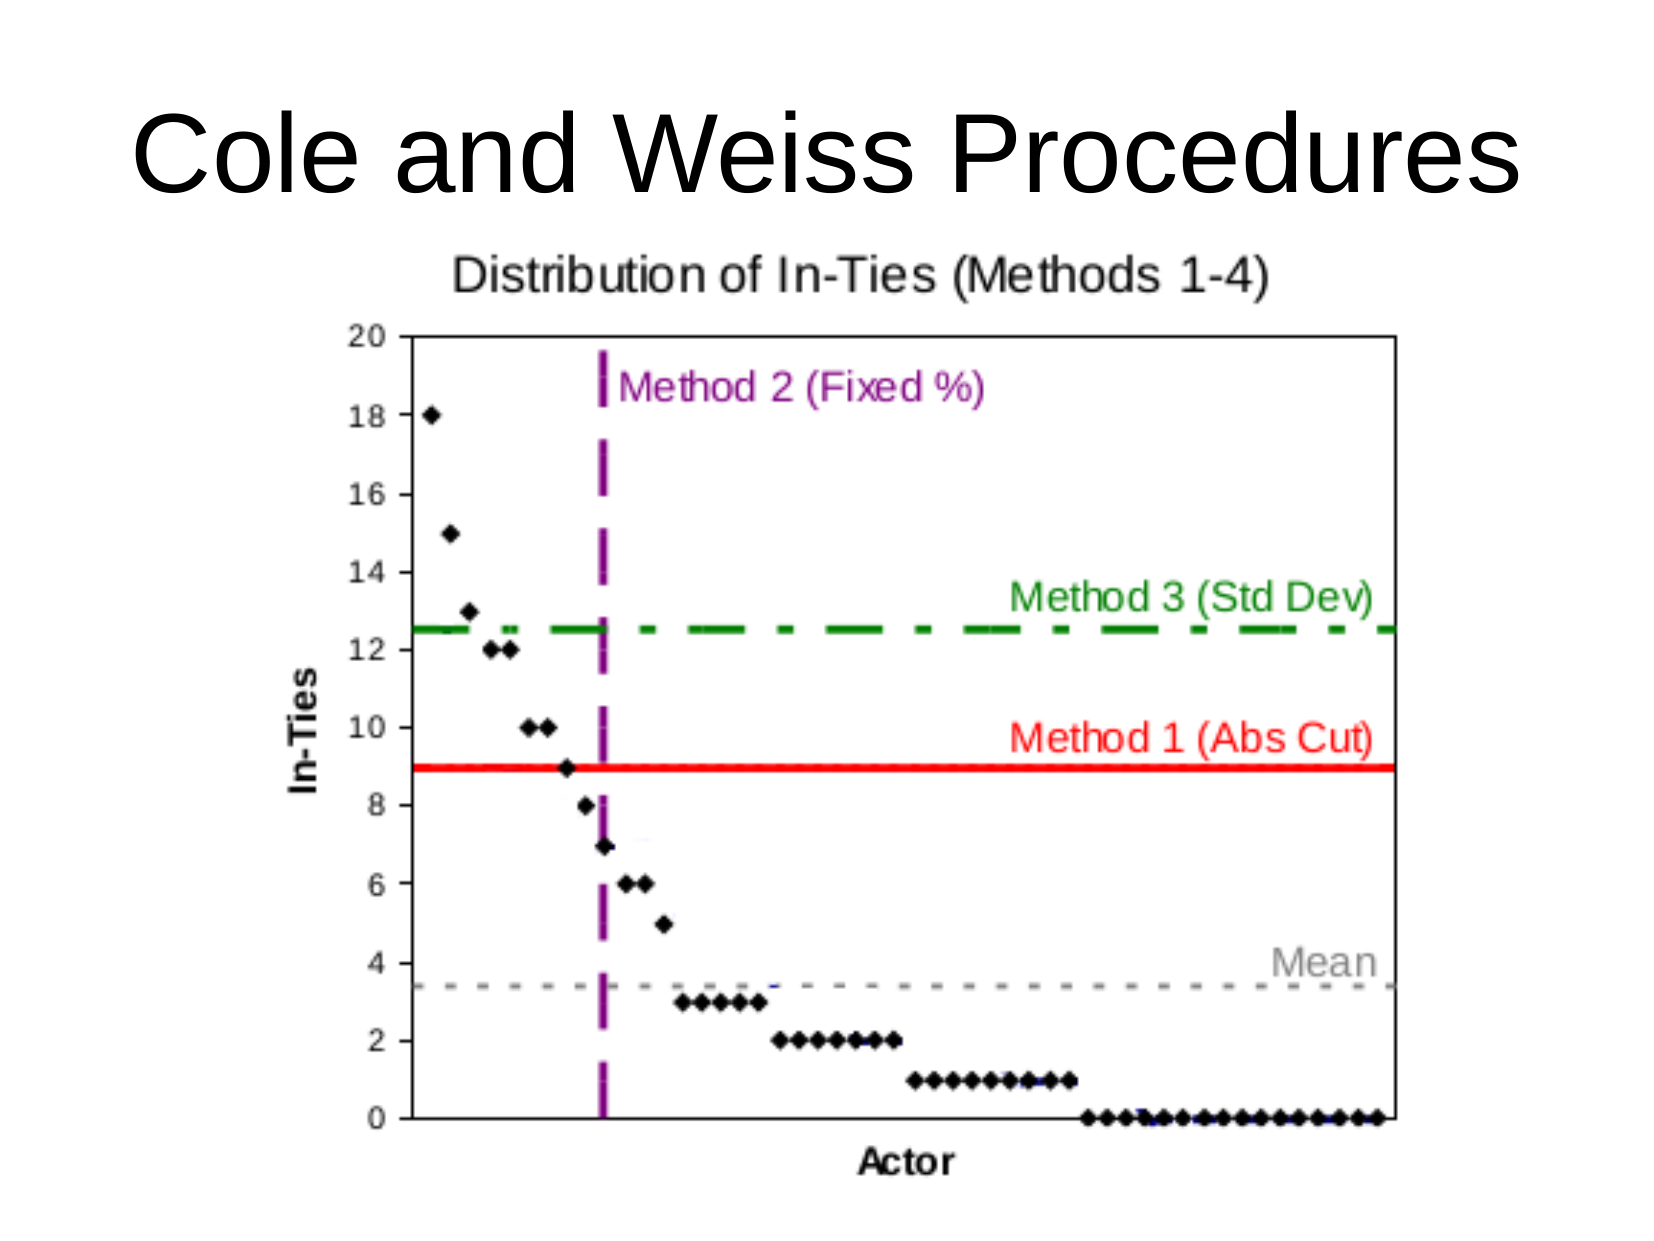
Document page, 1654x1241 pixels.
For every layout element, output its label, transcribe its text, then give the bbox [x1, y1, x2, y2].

title Cole and Weiss Procedures [82, 49, 1571, 257]
picture [271, 247, 1421, 1193]
